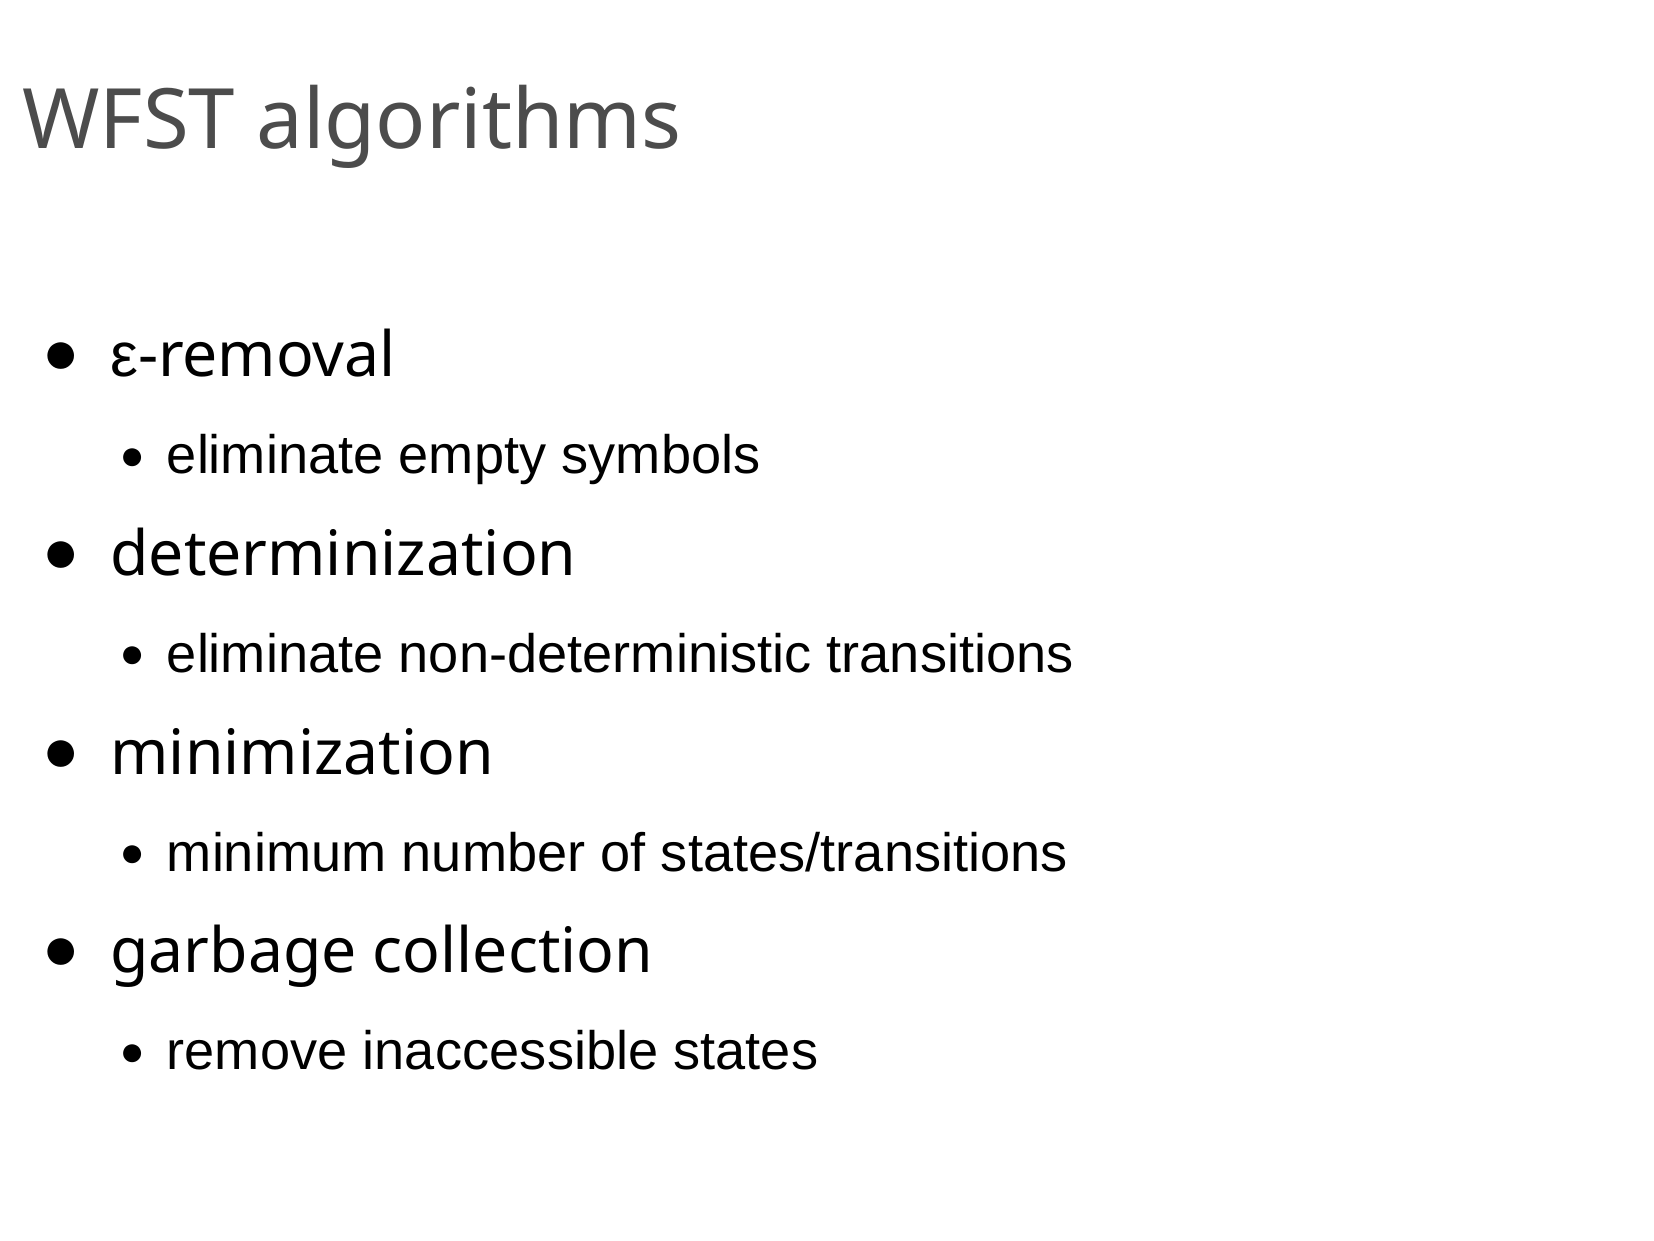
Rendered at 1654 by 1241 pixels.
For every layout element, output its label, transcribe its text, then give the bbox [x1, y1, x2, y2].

title WFST algorithms [22, 26, 1654, 205]
list ε-removal eliminate empty symbols determinization eliminate non-deterministic transitions minimization minimum number of states/transitions garbage collection remove inaccessible states [25, 233, 1654, 1158]
